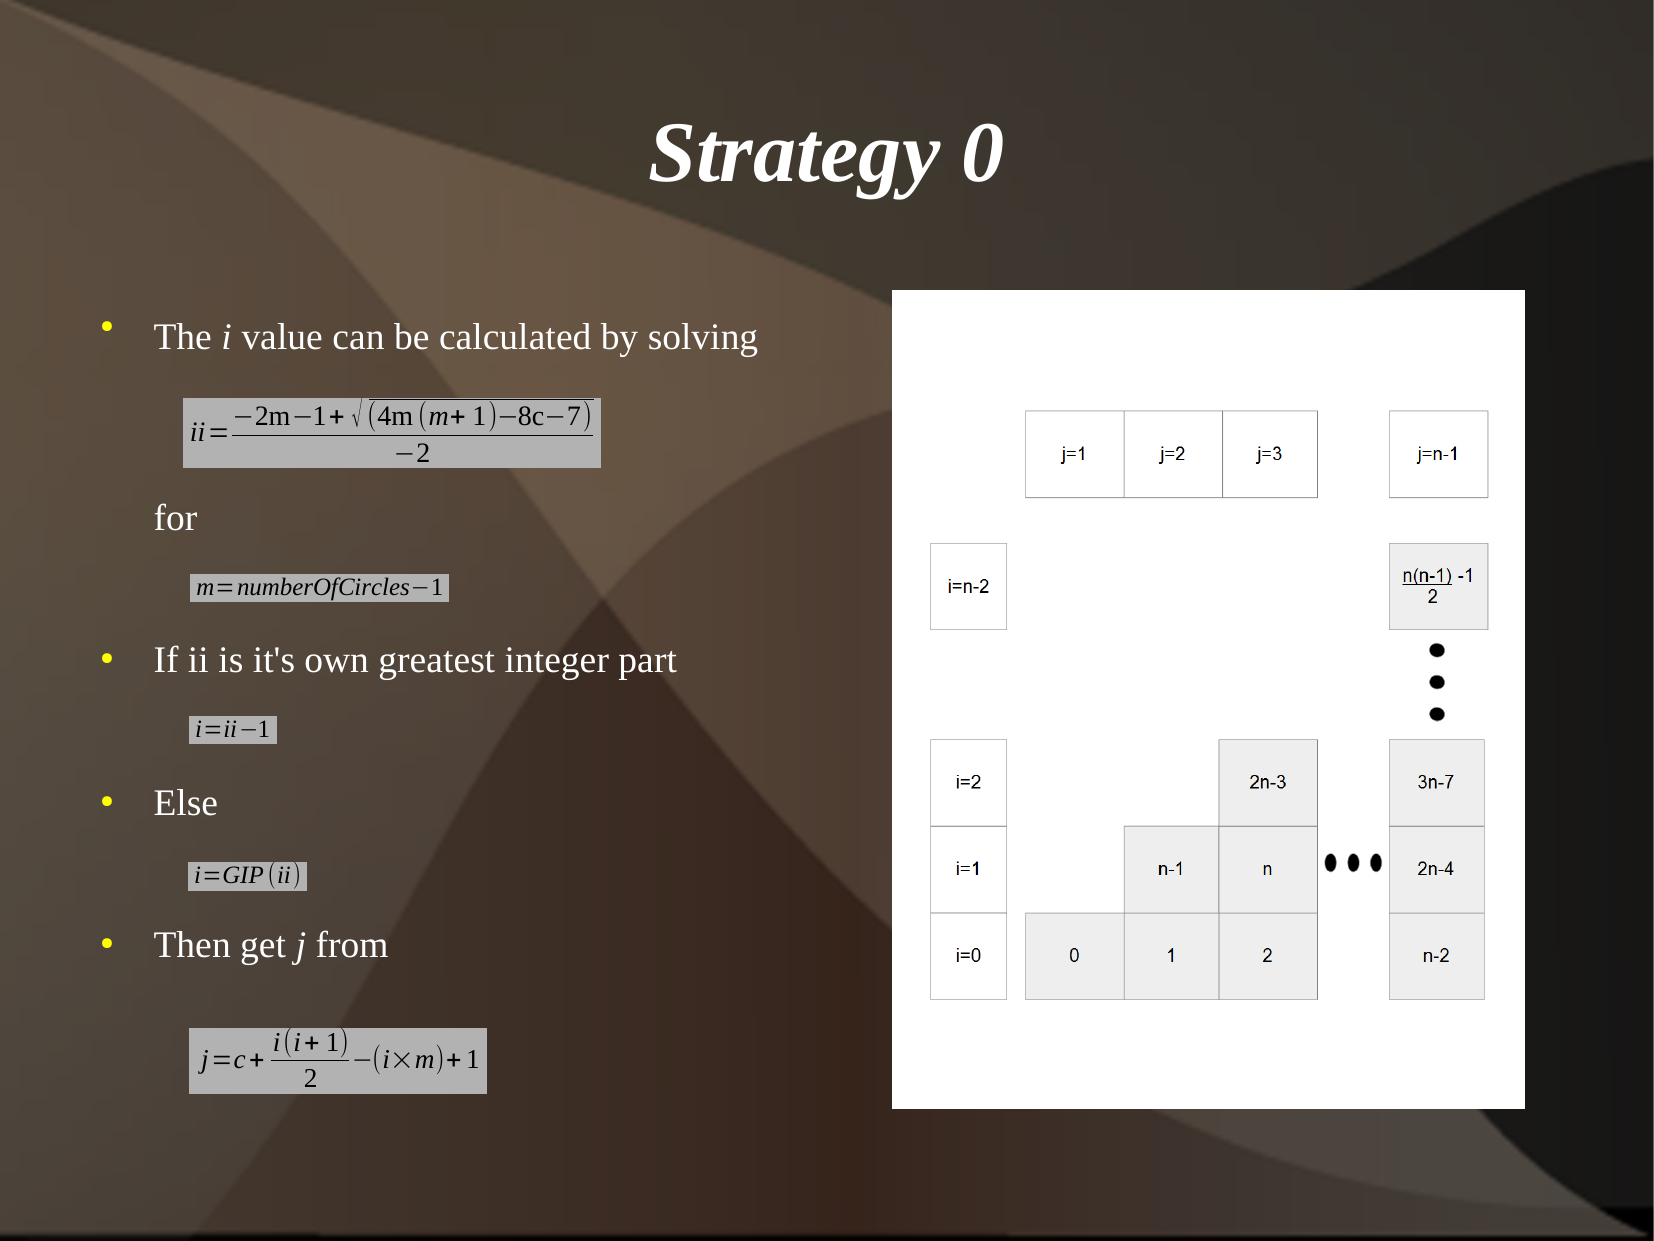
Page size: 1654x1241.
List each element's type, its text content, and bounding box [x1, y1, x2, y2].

chart [190, 573, 449, 603]
chart [187, 862, 308, 891]
chart [188, 1027, 488, 1095]
chart [183, 397, 601, 469]
list The i value can be calculated by solving for If ii is it's own greatest integer part Else Then get j from [82, 290, 809, 1109]
picture [0, 0, 1654, 1241]
chart [188, 715, 277, 745]
title Strategy 0 [82, 49, 1571, 257]
